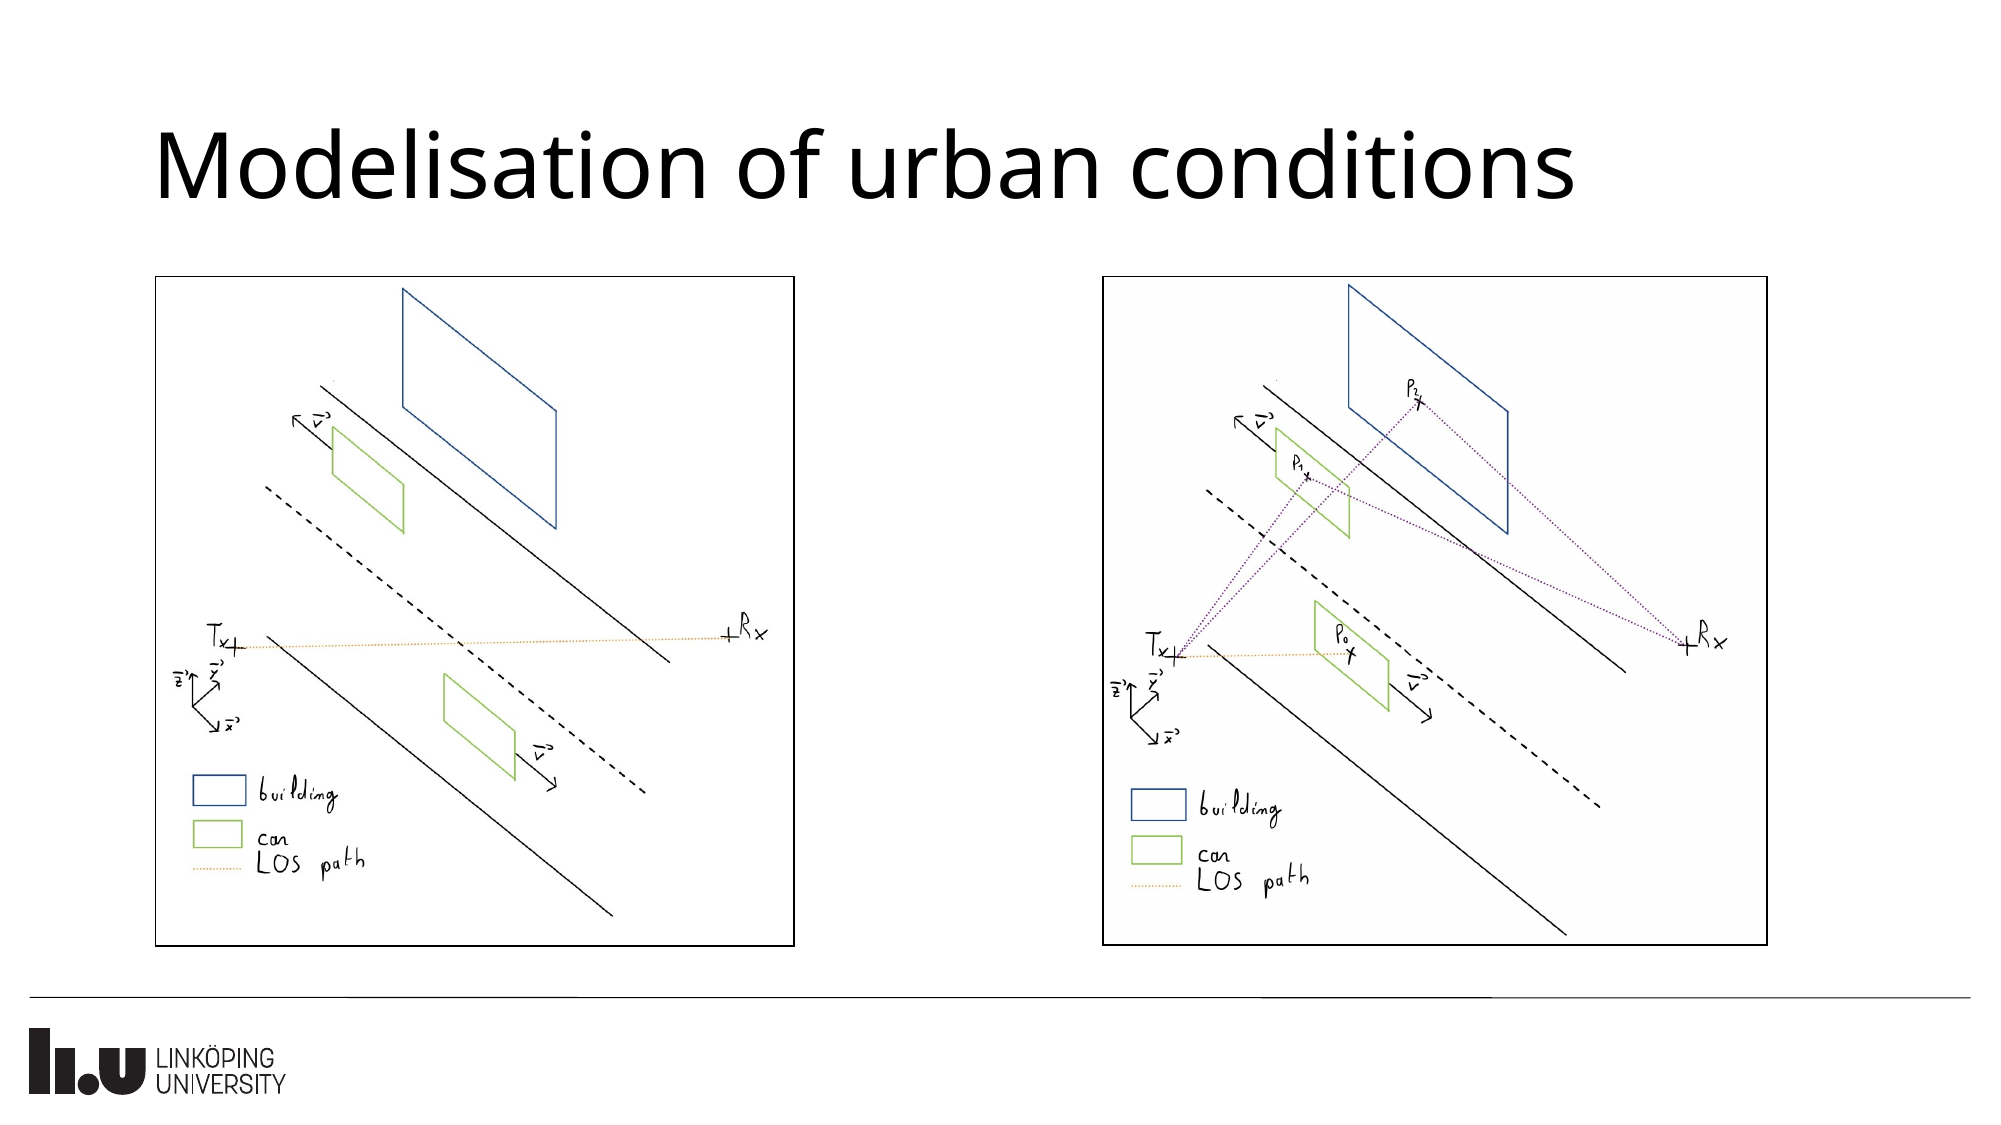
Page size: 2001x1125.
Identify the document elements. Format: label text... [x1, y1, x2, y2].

picture [156, 277, 794, 946]
picture [1103, 277, 1767, 945]
title Modelisation of urban conditions [137, 59, 1863, 278]
